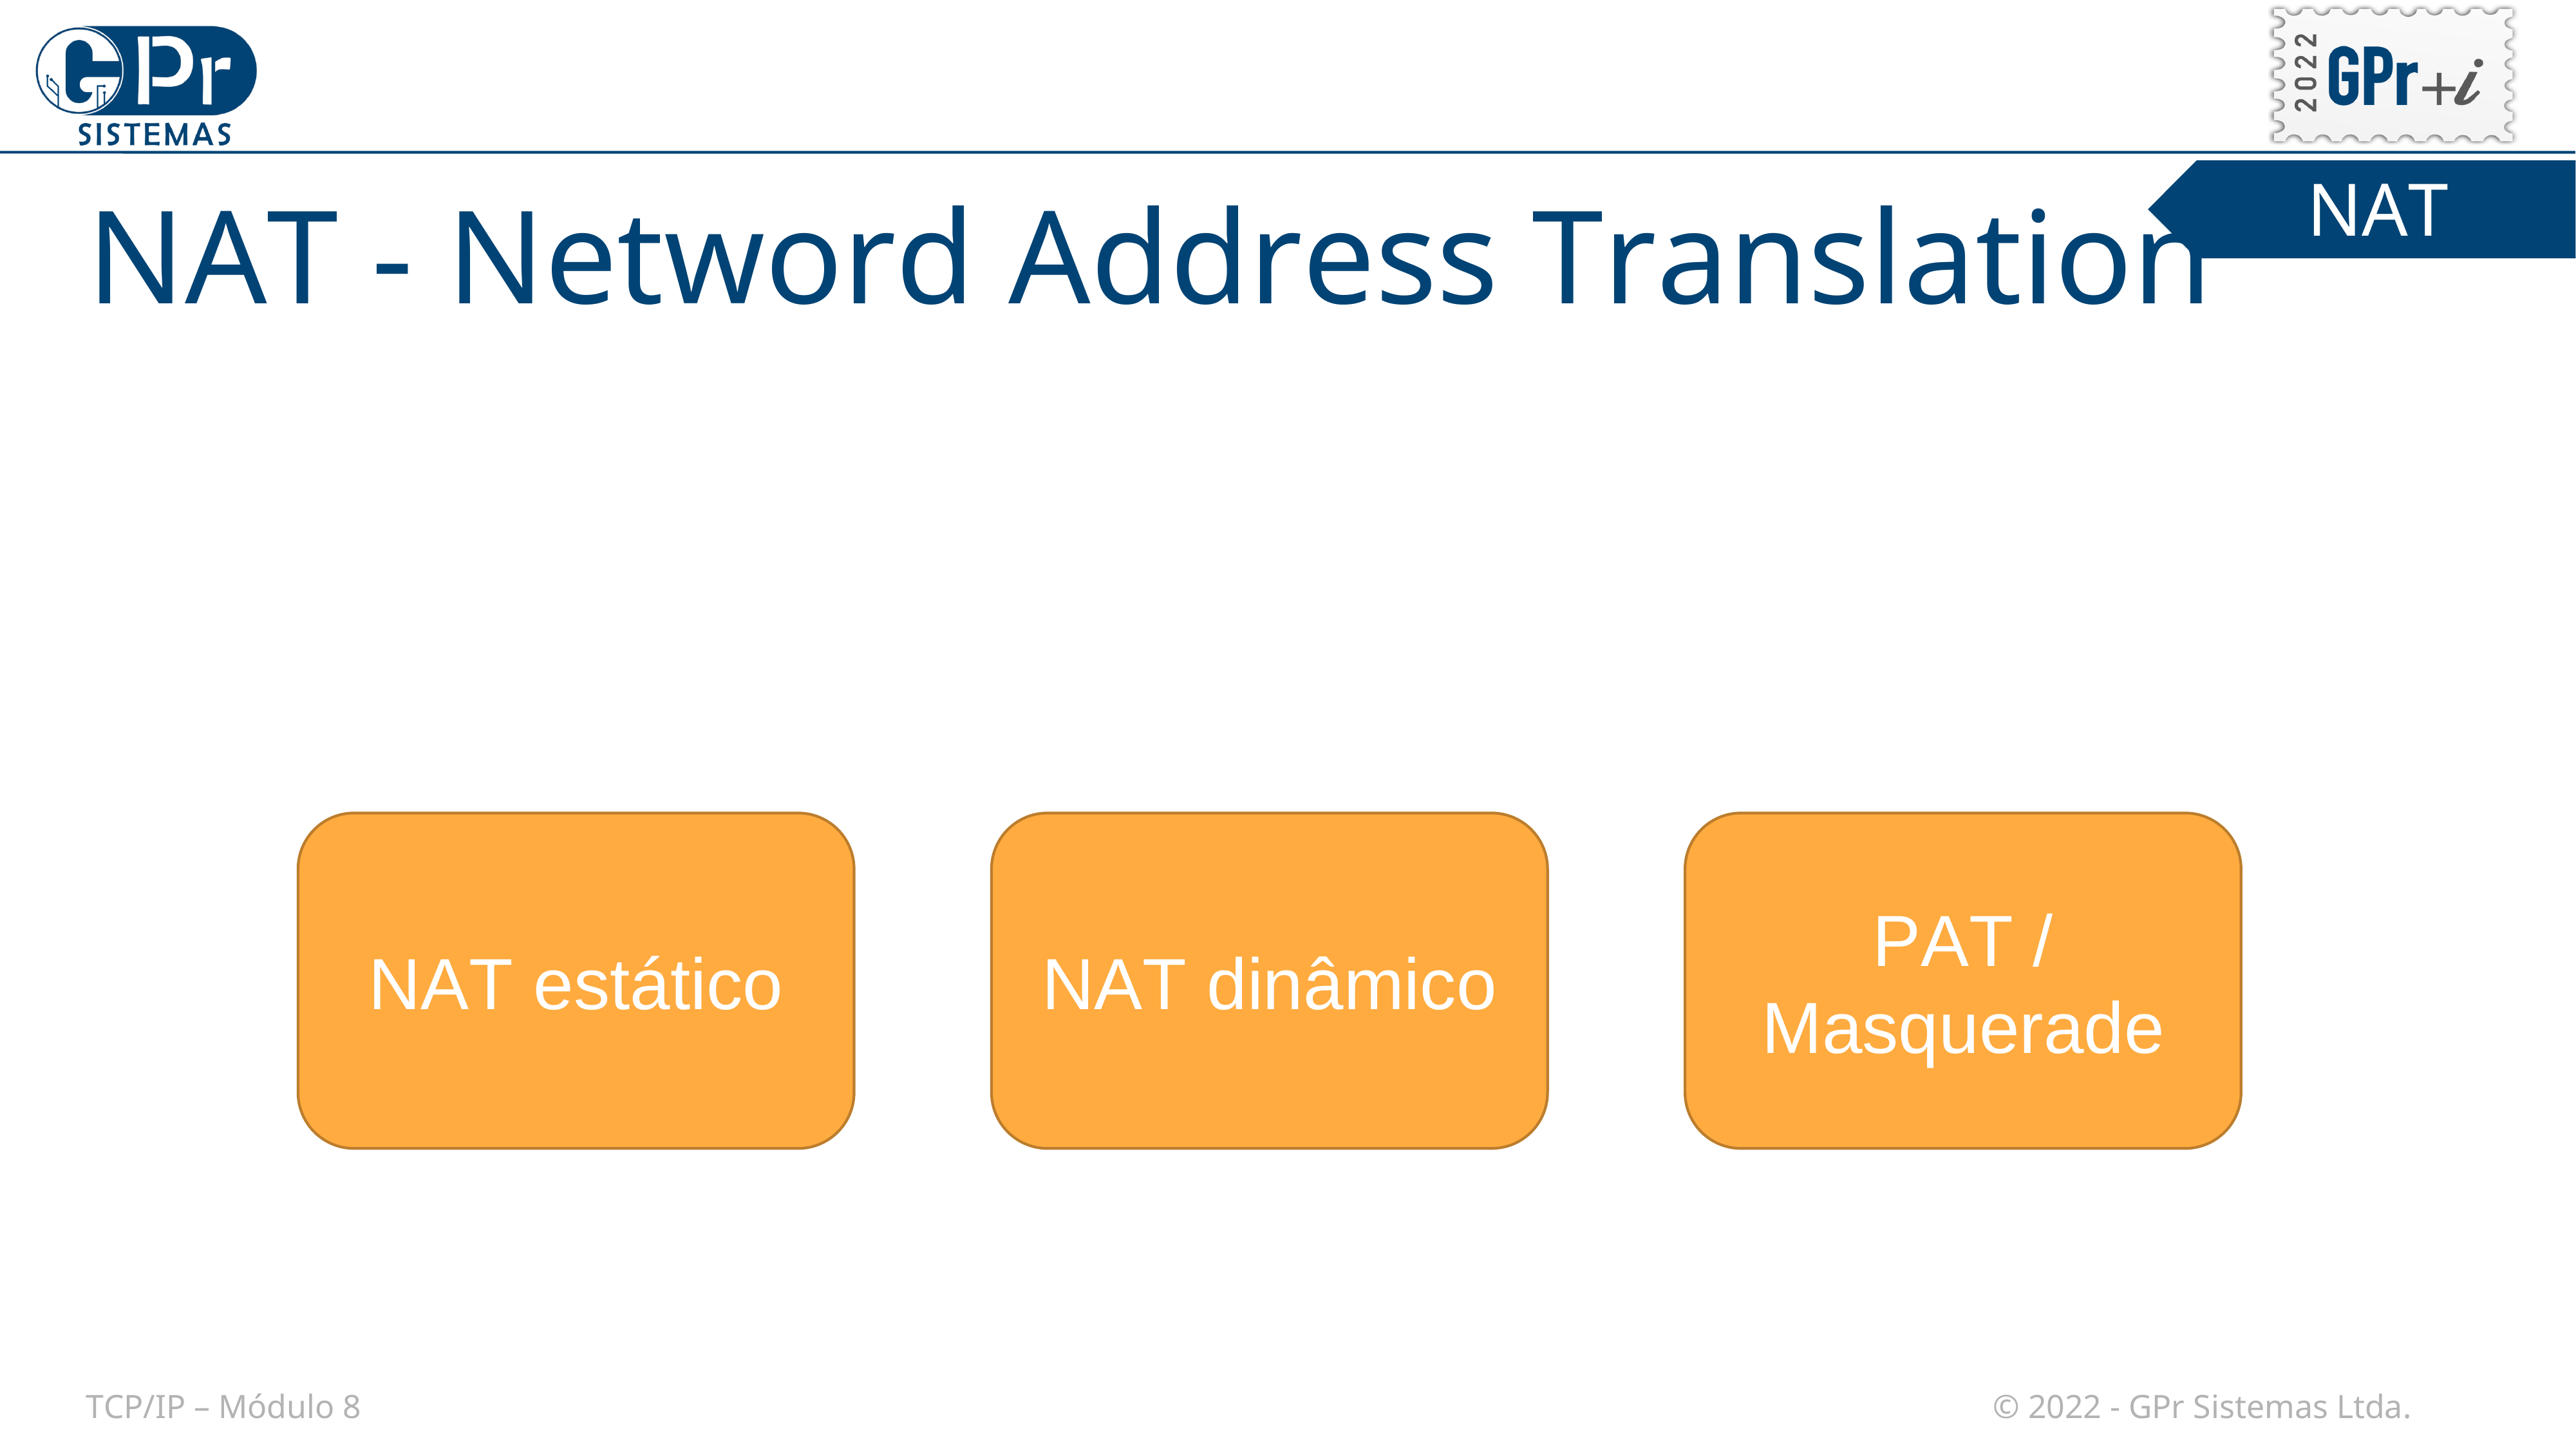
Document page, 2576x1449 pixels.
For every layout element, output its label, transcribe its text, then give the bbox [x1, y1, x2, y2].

text_box PAT / Masquerade [1685, 813, 2241, 1149]
list NAT - Netword Address Translation [81, 169, 2496, 343]
text_box NAT dinâmico [991, 813, 1548, 1149]
text_box NAT estático [297, 813, 854, 1149]
text_box [2496, 160, 2576, 258]
text_box NAT [2219, 157, 2537, 256]
picture [34, 26, 257, 147]
picture [2268, 4, 2519, 145]
text_box [2189, 160, 2219, 169]
